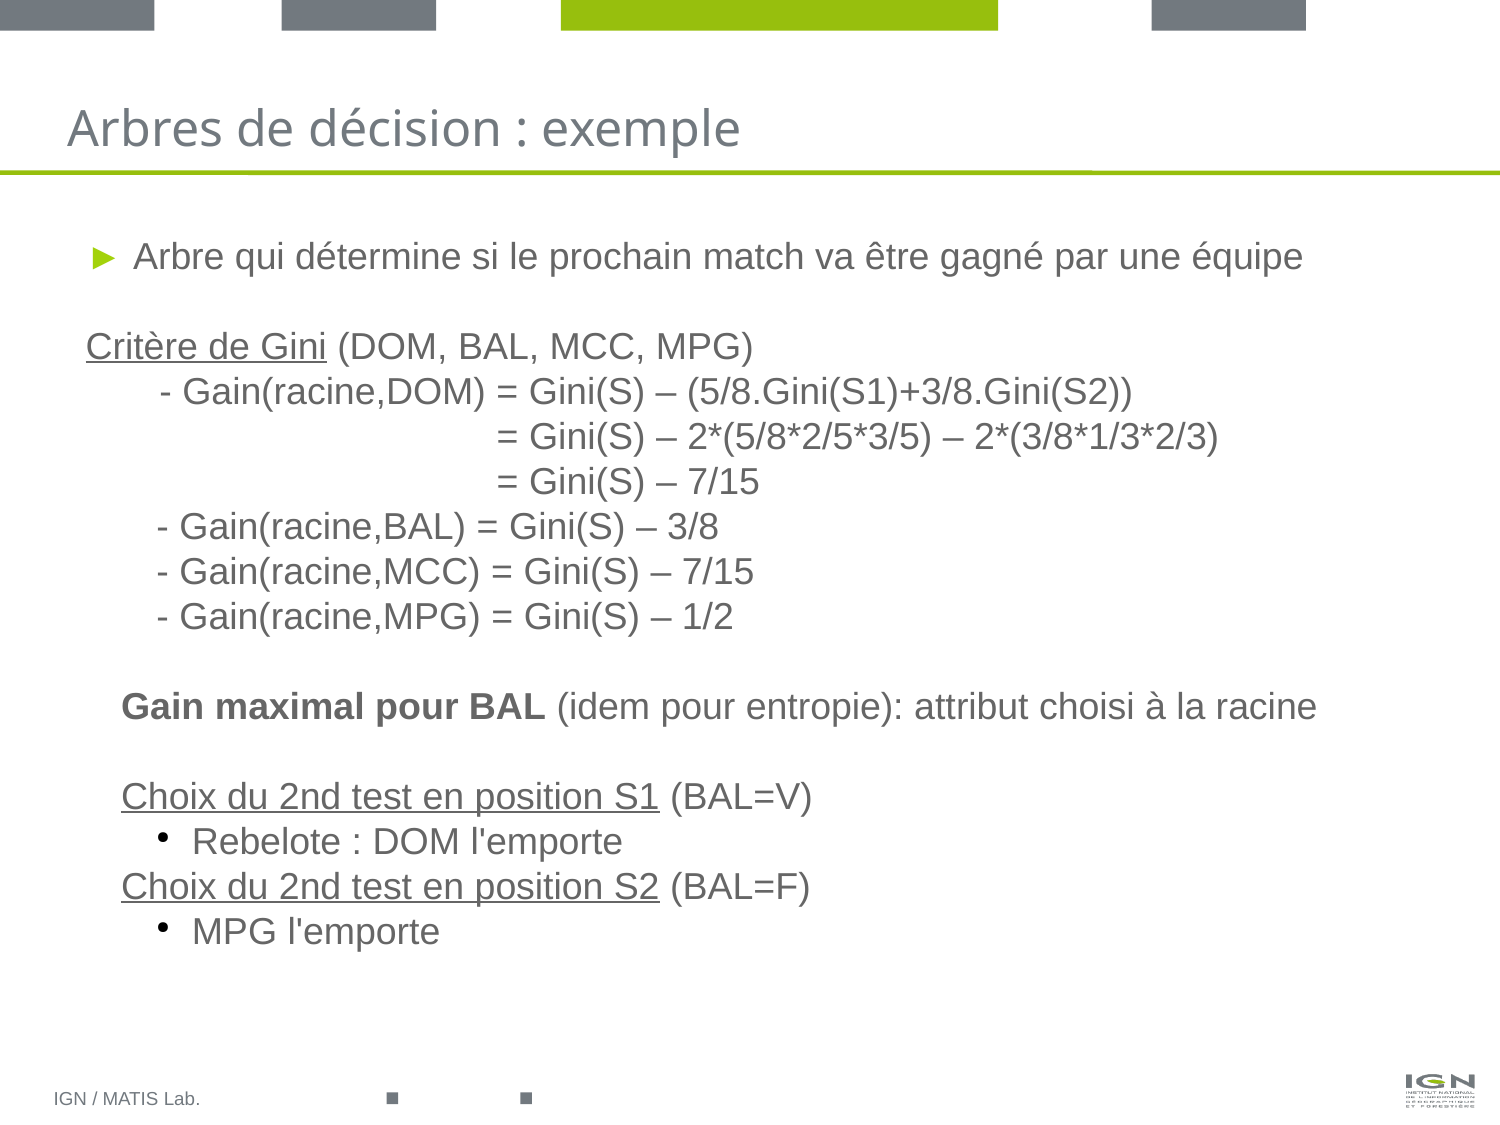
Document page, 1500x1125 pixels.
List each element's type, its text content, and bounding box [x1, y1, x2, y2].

text_box Arbres de décision : exemple [53, 80, 1425, 173]
picture [1404, 1074, 1475, 1108]
text_box ► Arbre qui détermine si le prochain match va être gagné par une équipe Critère de Gini (DOM, BAL, MCC, MPG) - Gain(racine,DOM) = Gini(S) – (5/8.Gini(S1)+3/8.Gini(S2)) = Gini(S) – 2*(5/8*2/5*3/5) – 2*(3/8*1/3*2/3) = Gini(S) – 7/15 - Gain(racine,BAL) = Gini(S) – 3/8 - Gain(racine,MCC) = Gini(S) – 7/15 - Gain(racine,MPG) = Gini(S) – 1/2 Gain maximal pour BAL (idem pour entropie): attribut choisi à la racine Choix du 2nd test en position S1 (BAL=V) Rebelote : DOM l'emporte Choix du 2nd test en position S2 (BAL=F) MPG l'emporte [70, 224, 1465, 589]
text_box IGN / MATIS Lab. [38, 1067, 514, 1125]
